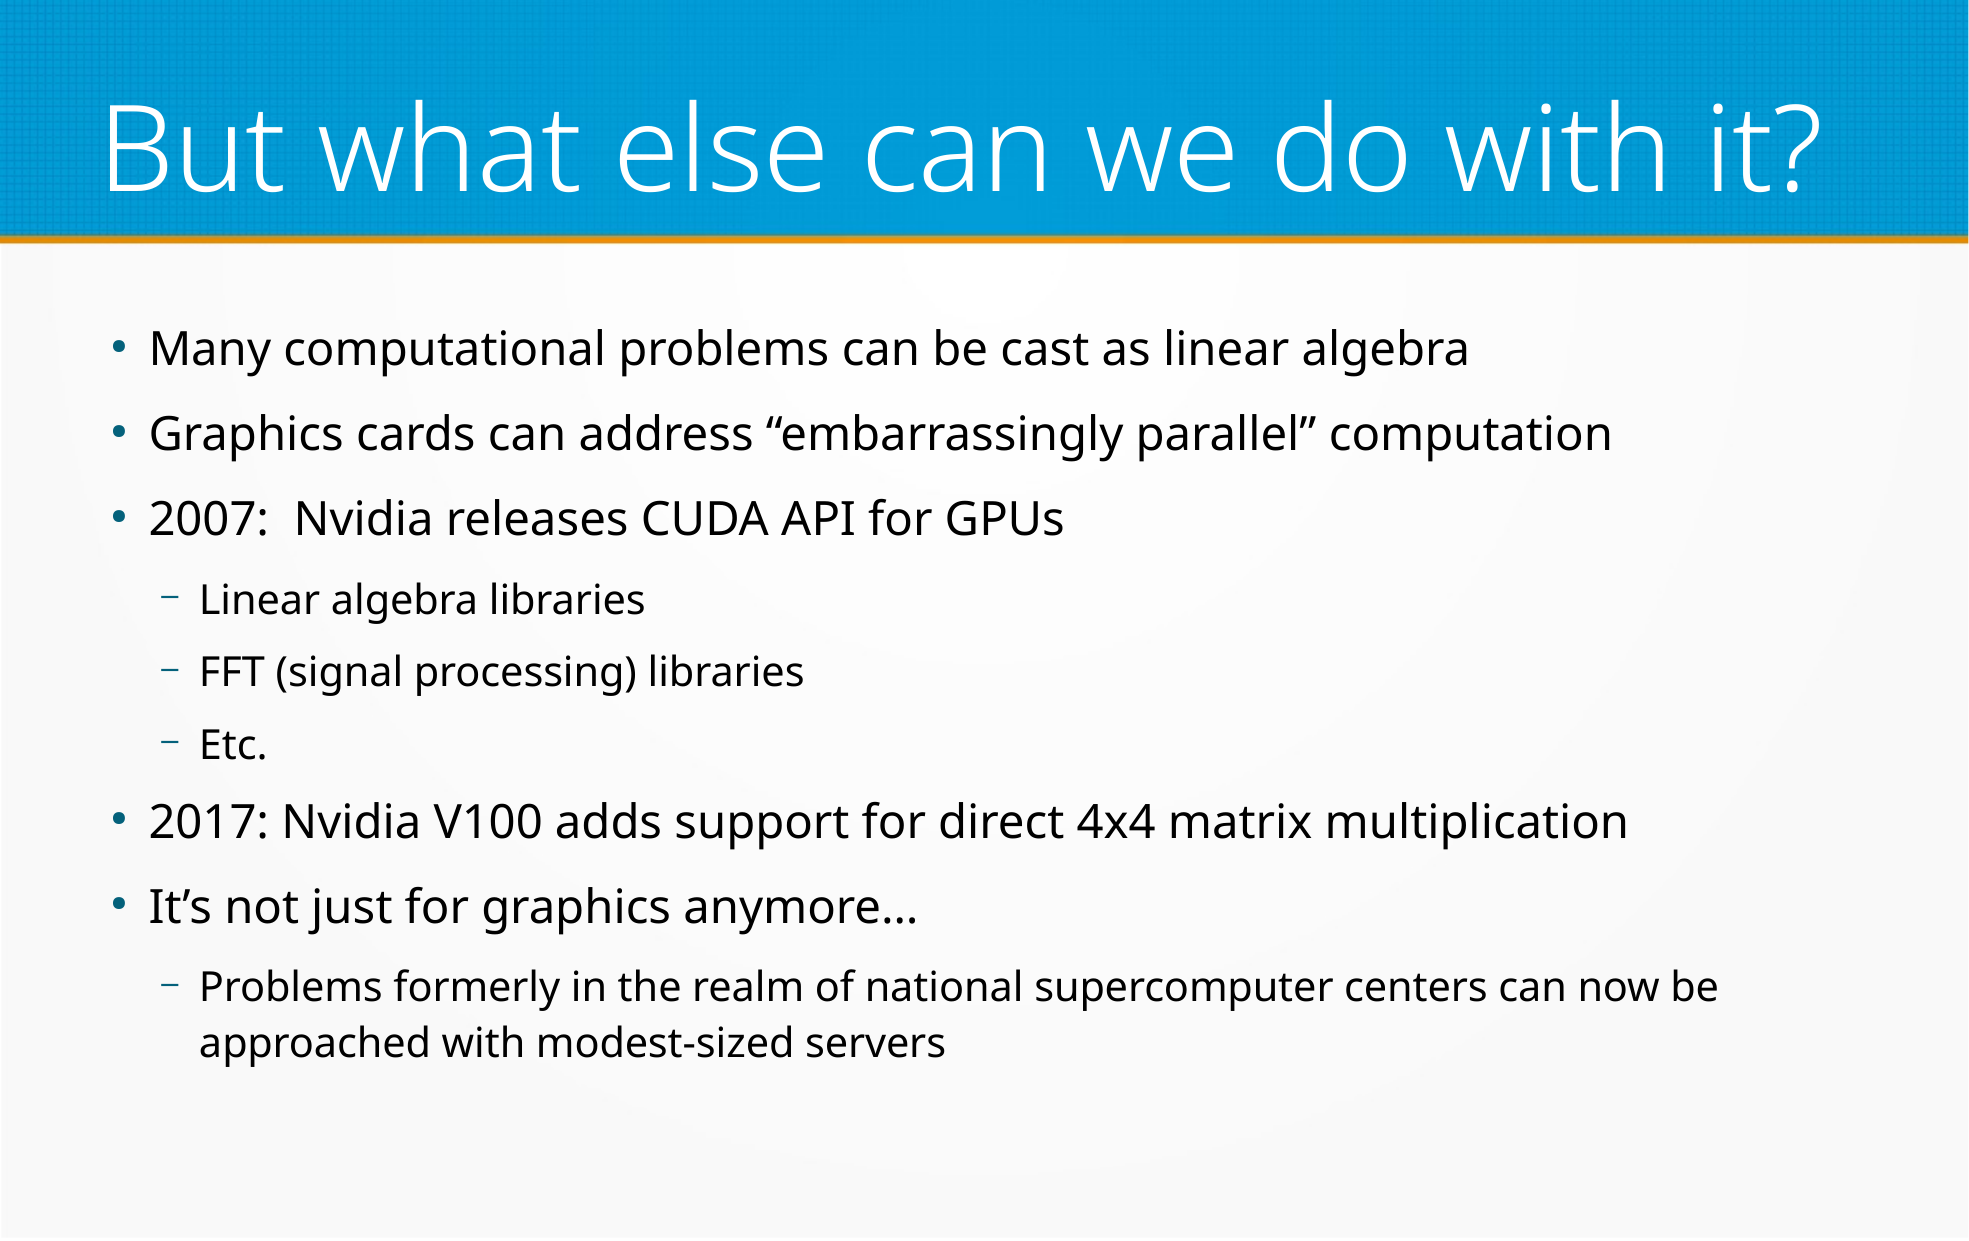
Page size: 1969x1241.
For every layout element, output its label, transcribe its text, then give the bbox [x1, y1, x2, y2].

title But what else can we do with it? [98, 19, 1870, 227]
list Many computational problems can be cast as linear algebra Graphics cards can address “embarrassingly parallel” computation 2007: Nvidia releases CUDA API for GPUs Linear algebra libraries FFT (signal processing) libraries Etc. 2017: Nvidia V100 adds support for direct 4x4 matrix multiplication It’s not just for graphics anymore… Problems formerly in the realm of national supercomputer centers can now be approached with modest-sized servers [98, 315, 1861, 1081]
picture [0, 233, 1969, 1241]
